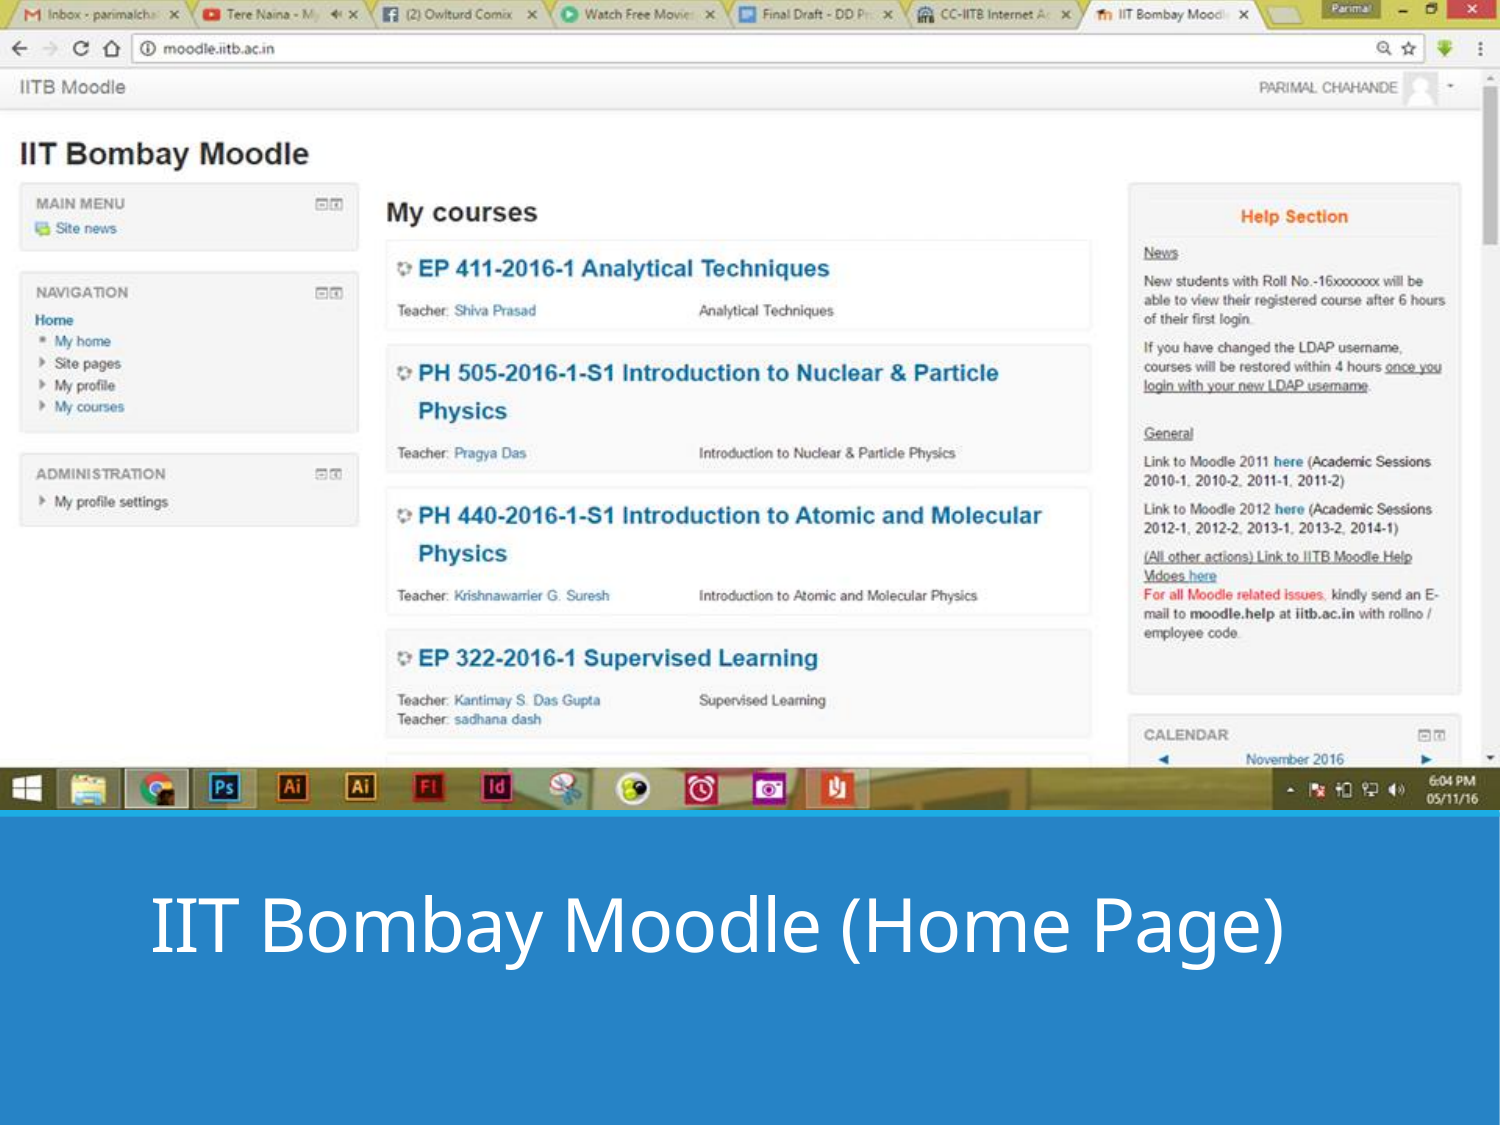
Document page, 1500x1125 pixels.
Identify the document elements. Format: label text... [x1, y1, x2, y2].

title IIT Bombay Moodle (Home Page) [135, 832, 1380, 968]
picture [0, 0, 1500, 810]
